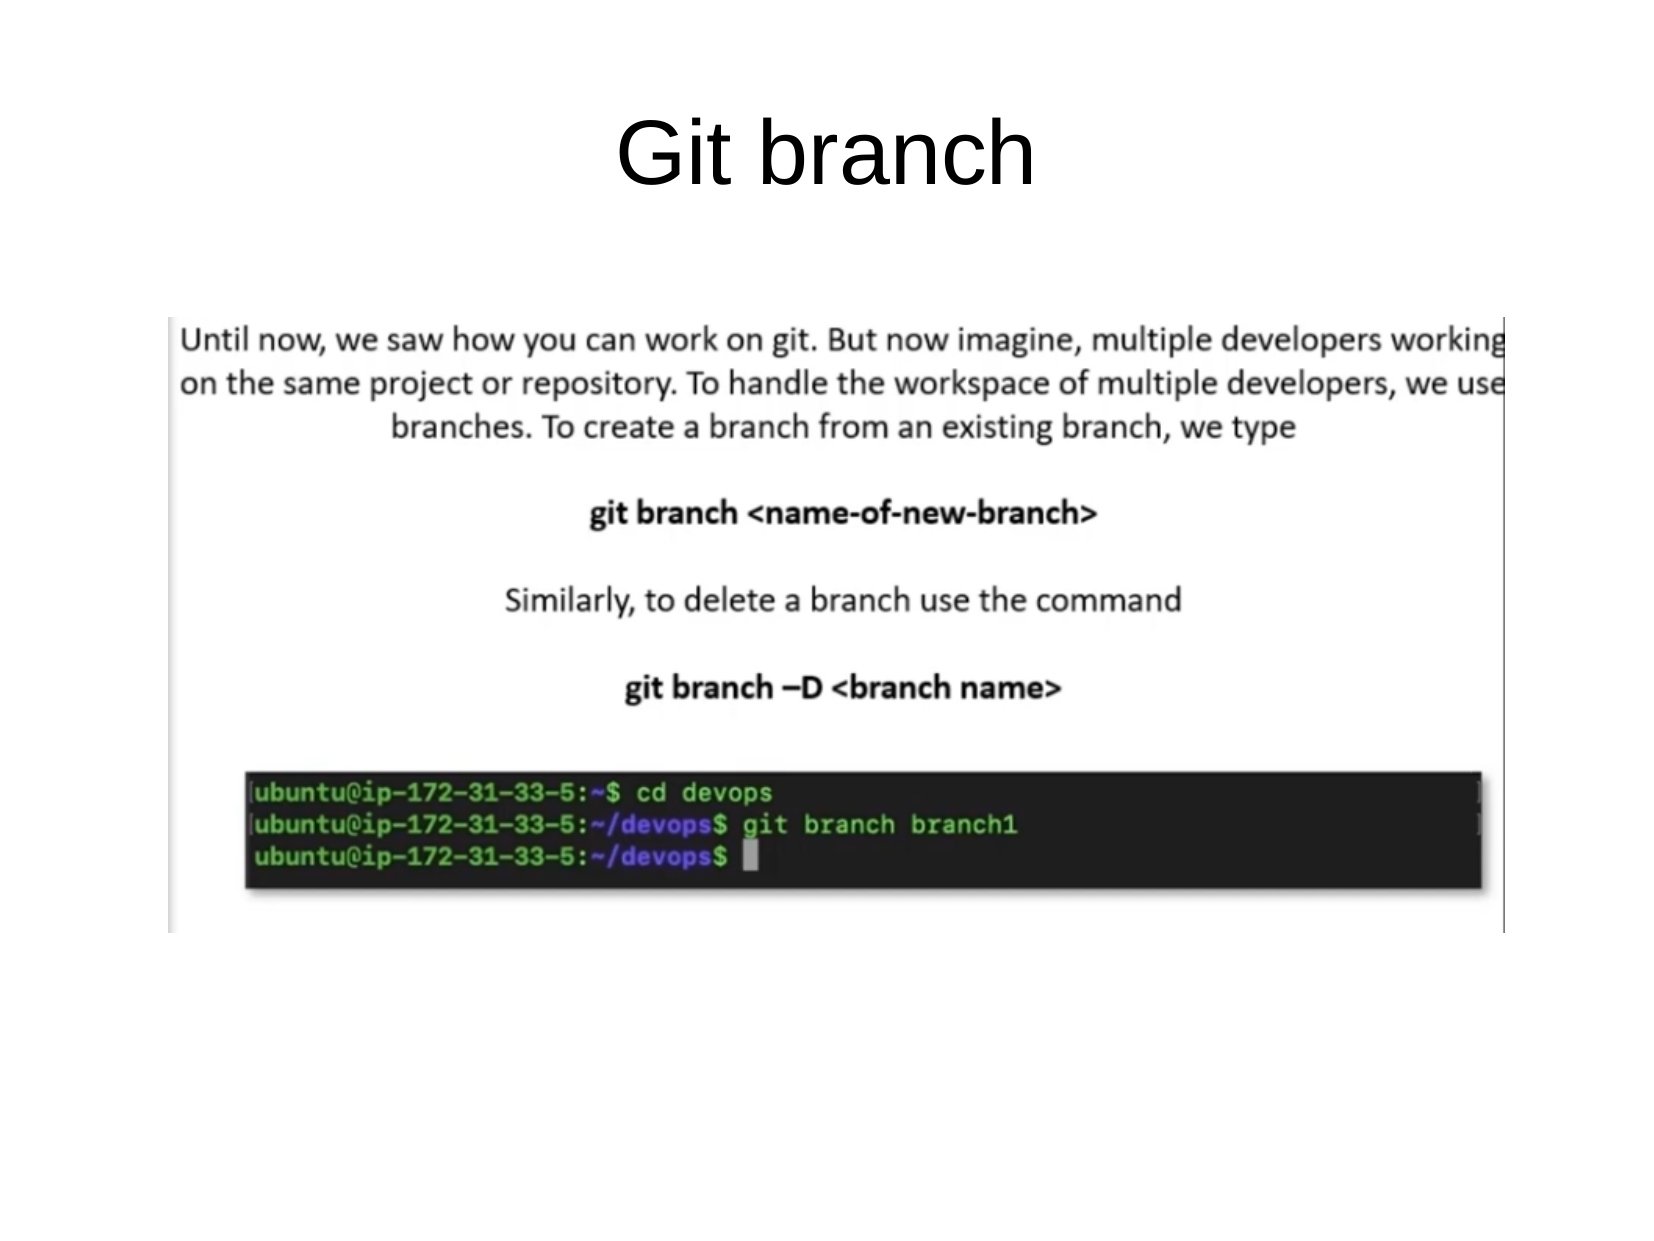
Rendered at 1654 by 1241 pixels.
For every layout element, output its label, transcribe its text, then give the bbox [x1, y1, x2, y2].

picture [168, 317, 1505, 933]
title Git branch [82, 49, 1571, 257]
